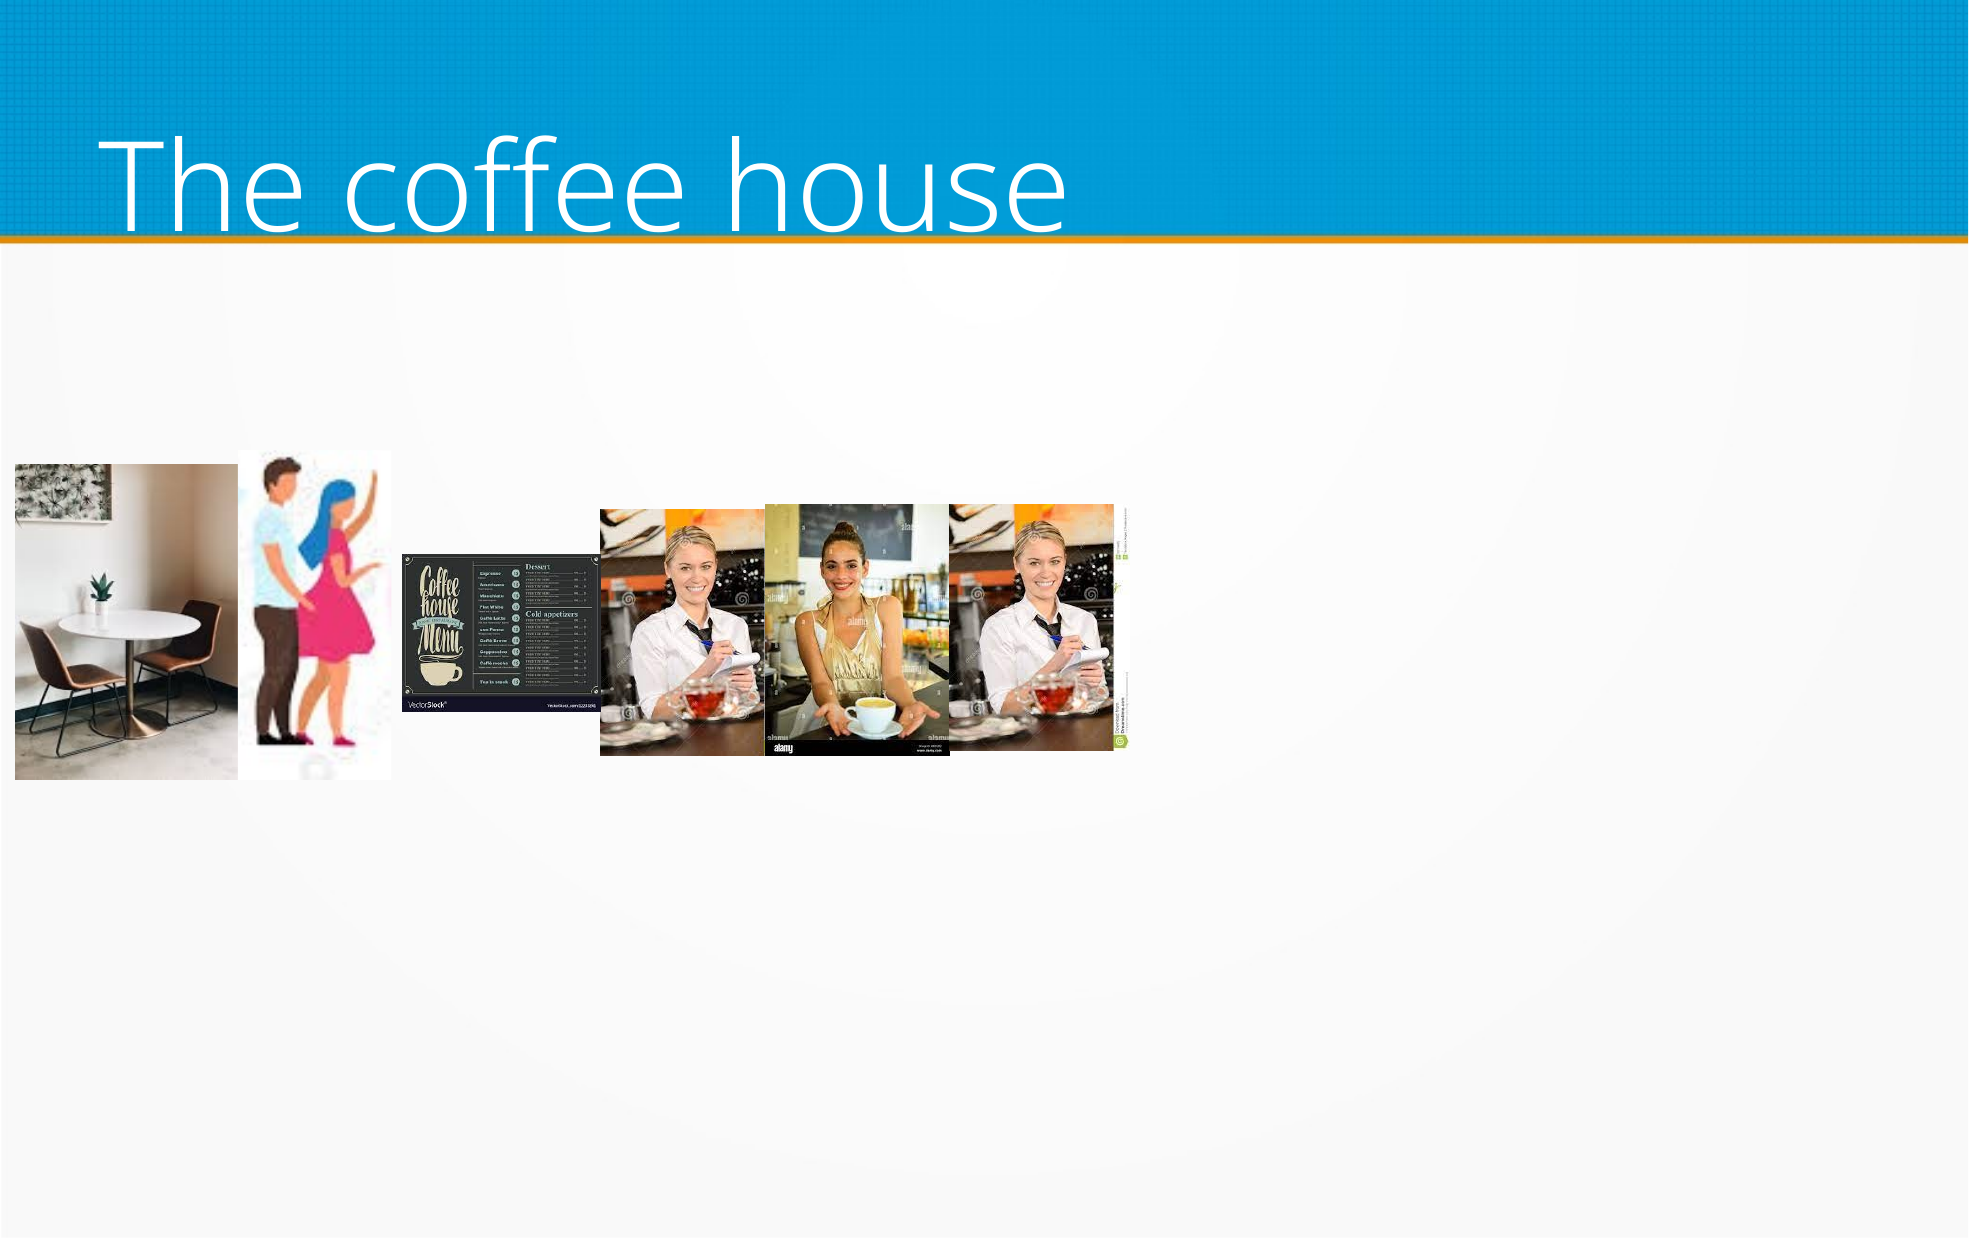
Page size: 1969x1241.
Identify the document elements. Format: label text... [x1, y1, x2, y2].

title The coffee house [98, 49, 1870, 257]
picture [0, 233, 1969, 1241]
